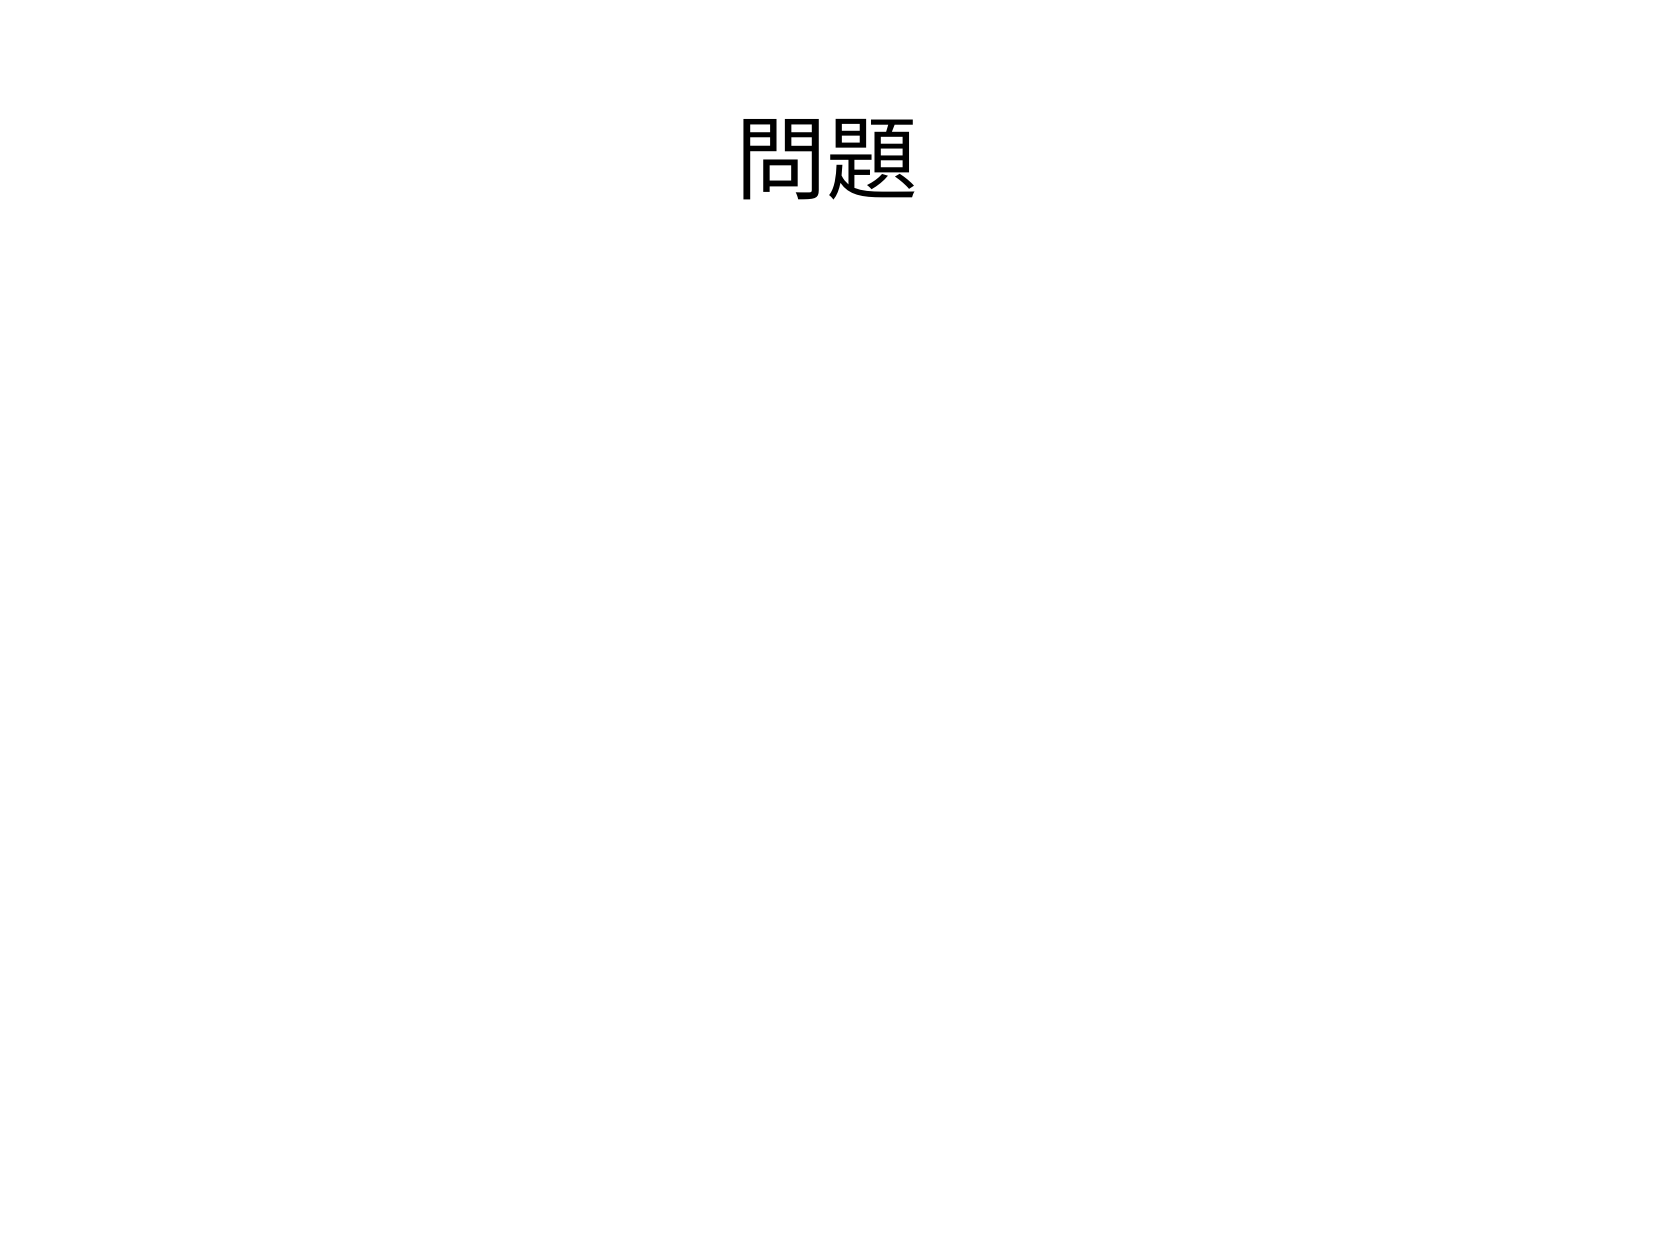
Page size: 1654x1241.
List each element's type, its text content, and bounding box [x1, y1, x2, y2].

title 問題 [82, 49, 1571, 257]
